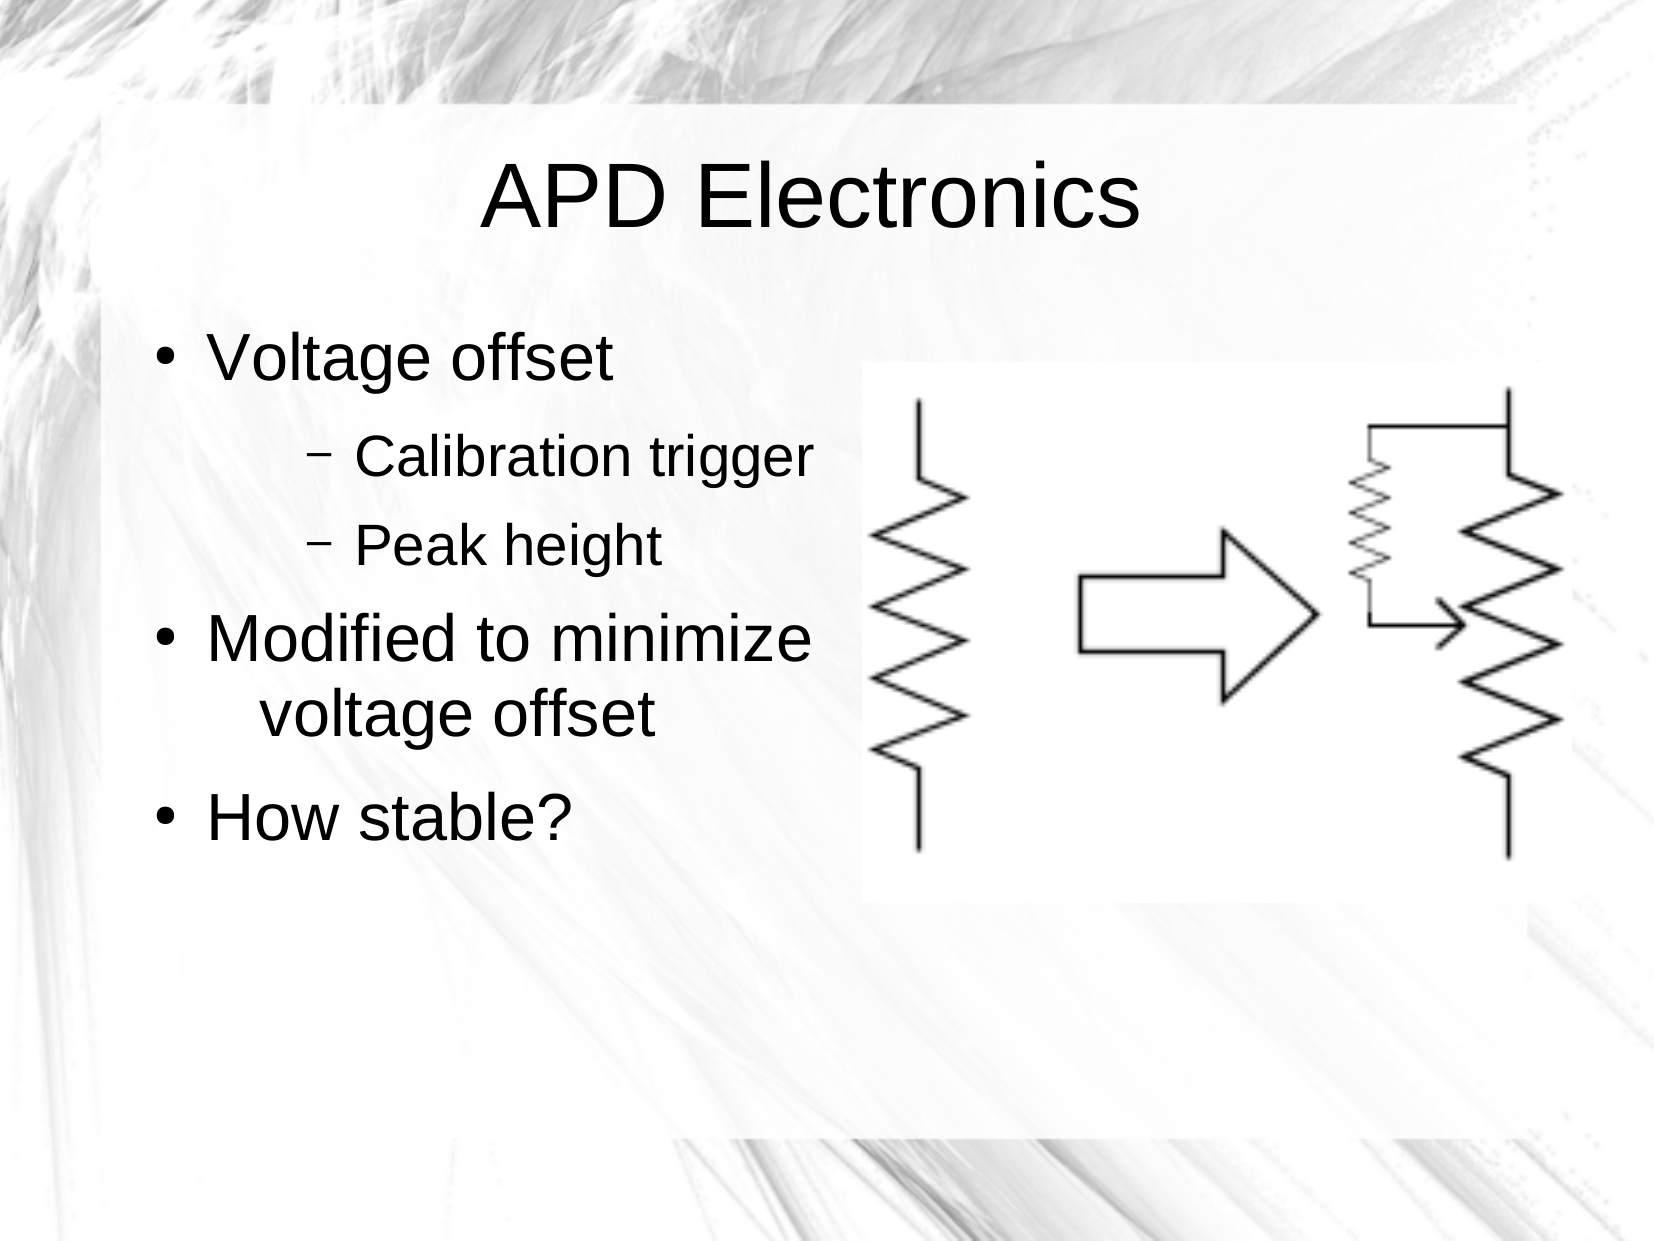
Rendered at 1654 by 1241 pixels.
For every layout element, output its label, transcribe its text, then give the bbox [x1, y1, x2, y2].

list Voltage offset Calibration trigger Peak height Modified to minimize voltage offset How stable? [118, 319, 827, 945]
title APD Electronics [118, 112, 1506, 281]
picture [0, 0, 1654, 1241]
